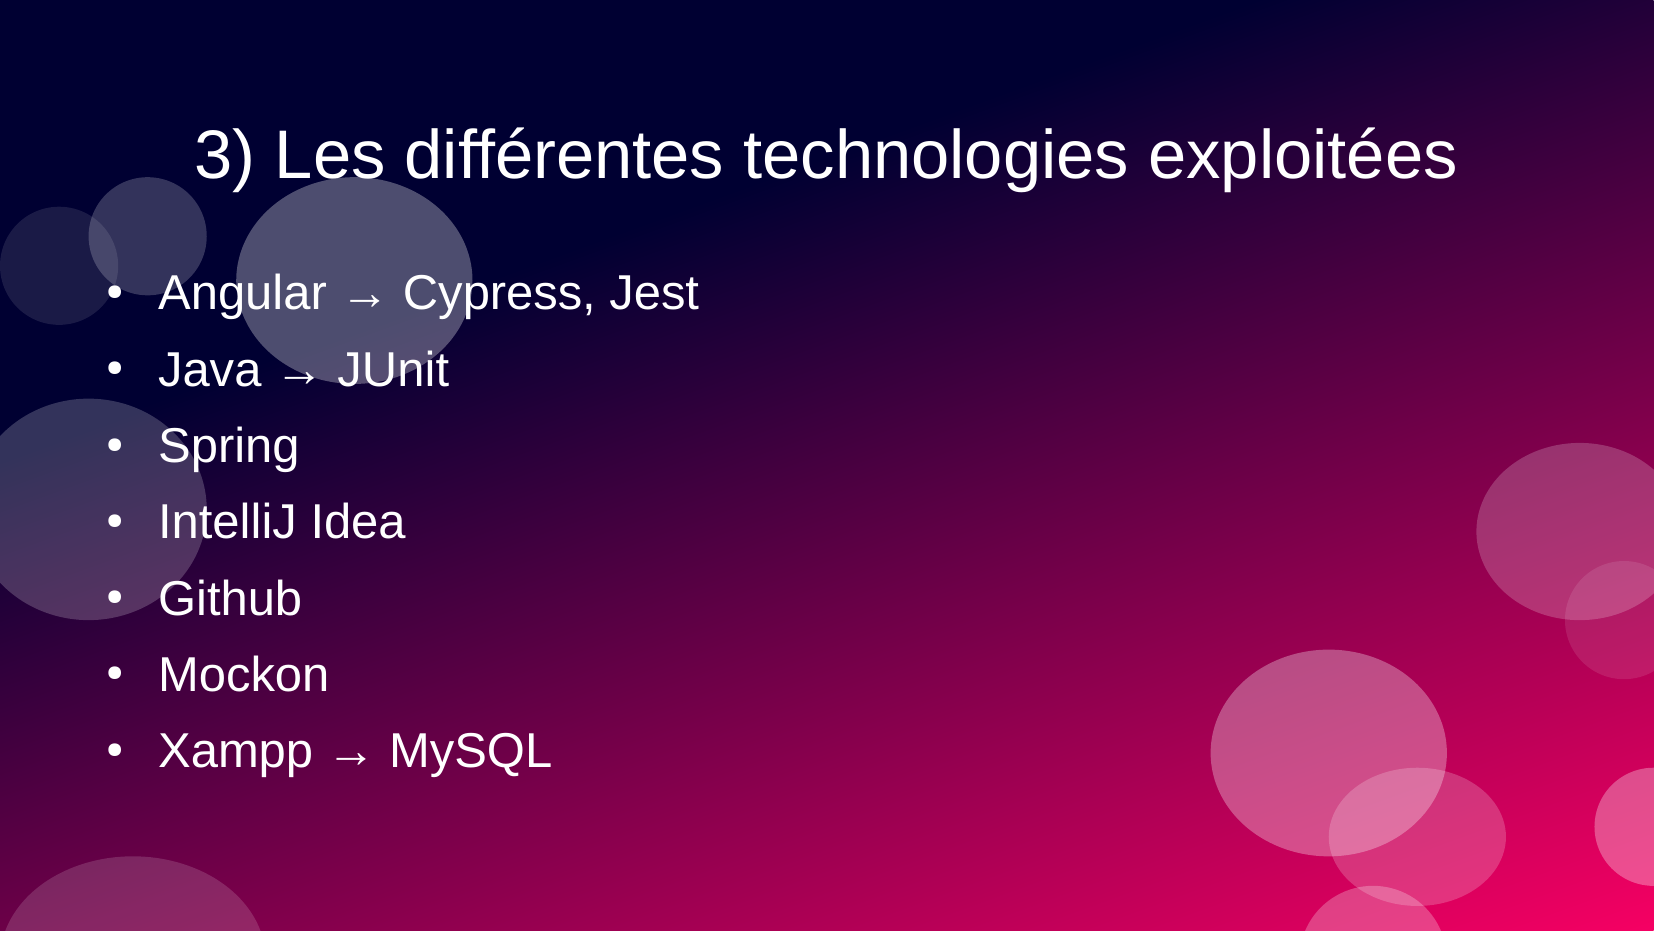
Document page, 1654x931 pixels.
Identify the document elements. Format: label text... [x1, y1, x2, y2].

title 3) Les différentes technologies exploitées [88, 73, 1565, 237]
list Angular → Cypress, Jest Java → JUnit Spring IntelliJ Idea Github Mockon Xampp → MySQL [88, 265, 1565, 783]
